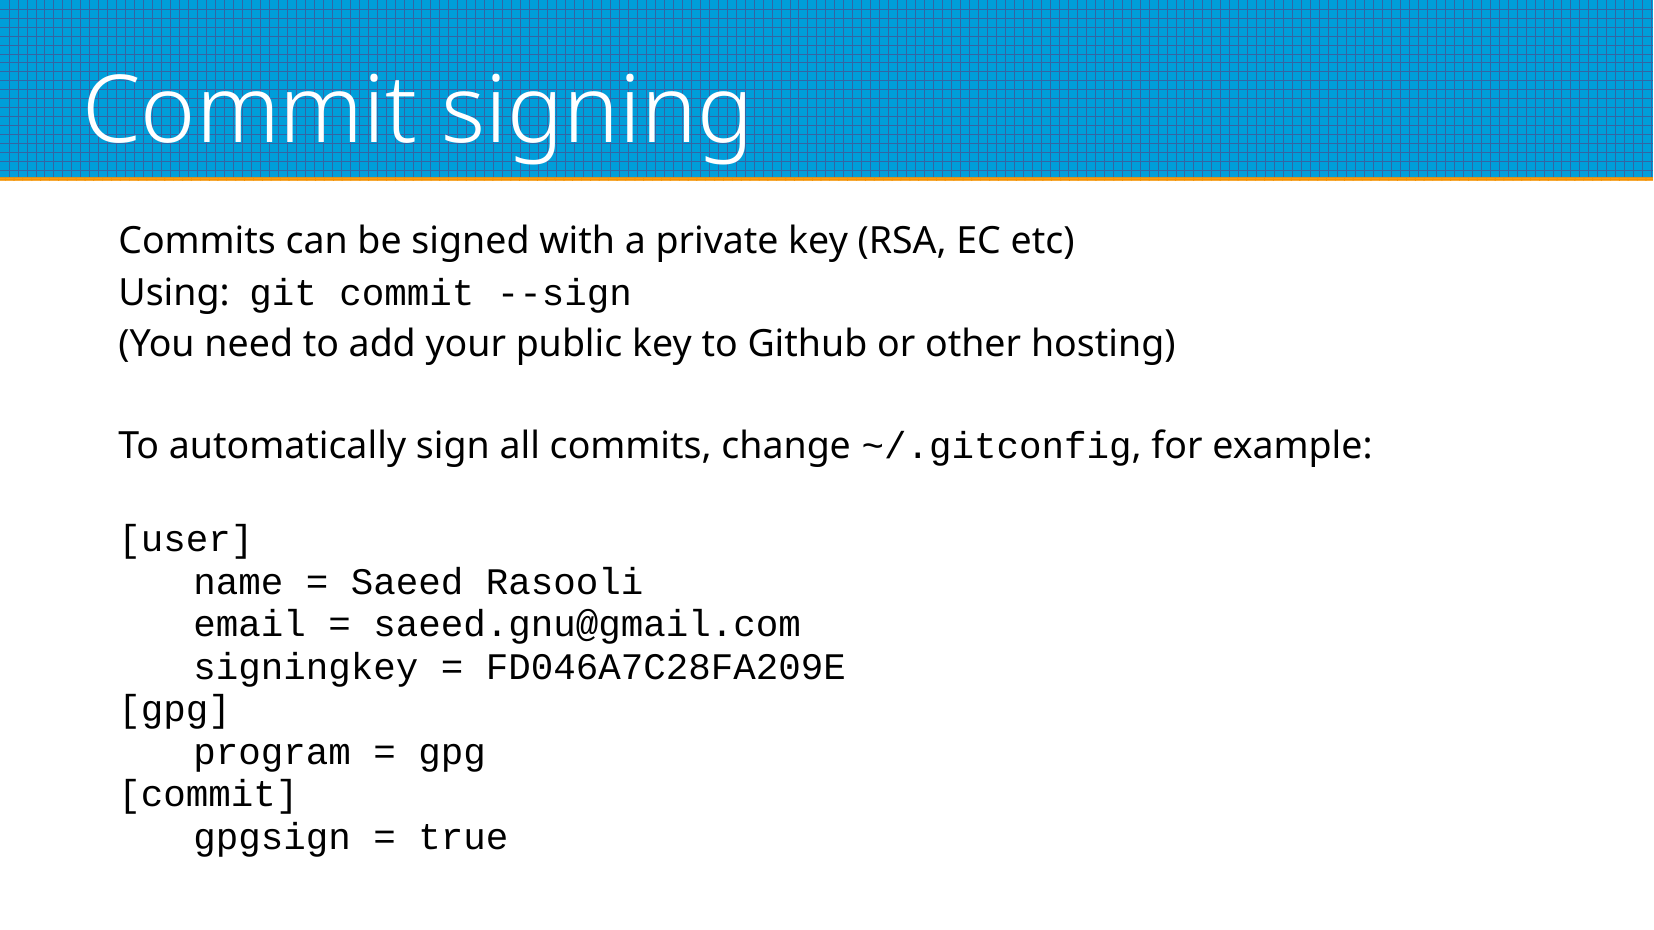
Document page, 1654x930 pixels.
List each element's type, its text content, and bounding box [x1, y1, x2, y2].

text_box Commits can be signed with a private key (RSA, EC etc) Using: git commit --sign (You need to add your public key to Github or other hosting) To automatically sign all commits, change ~/.gitconfig, for example: [user] name = Saeed Rasooli email = saeed.gnu@gmail.com signingkey = FD046A7C28FA209E [gpg] program = gpg [commit] gpgsign = true [112, 207, 1501, 918]
title Commit signing [82, 14, 1571, 171]
